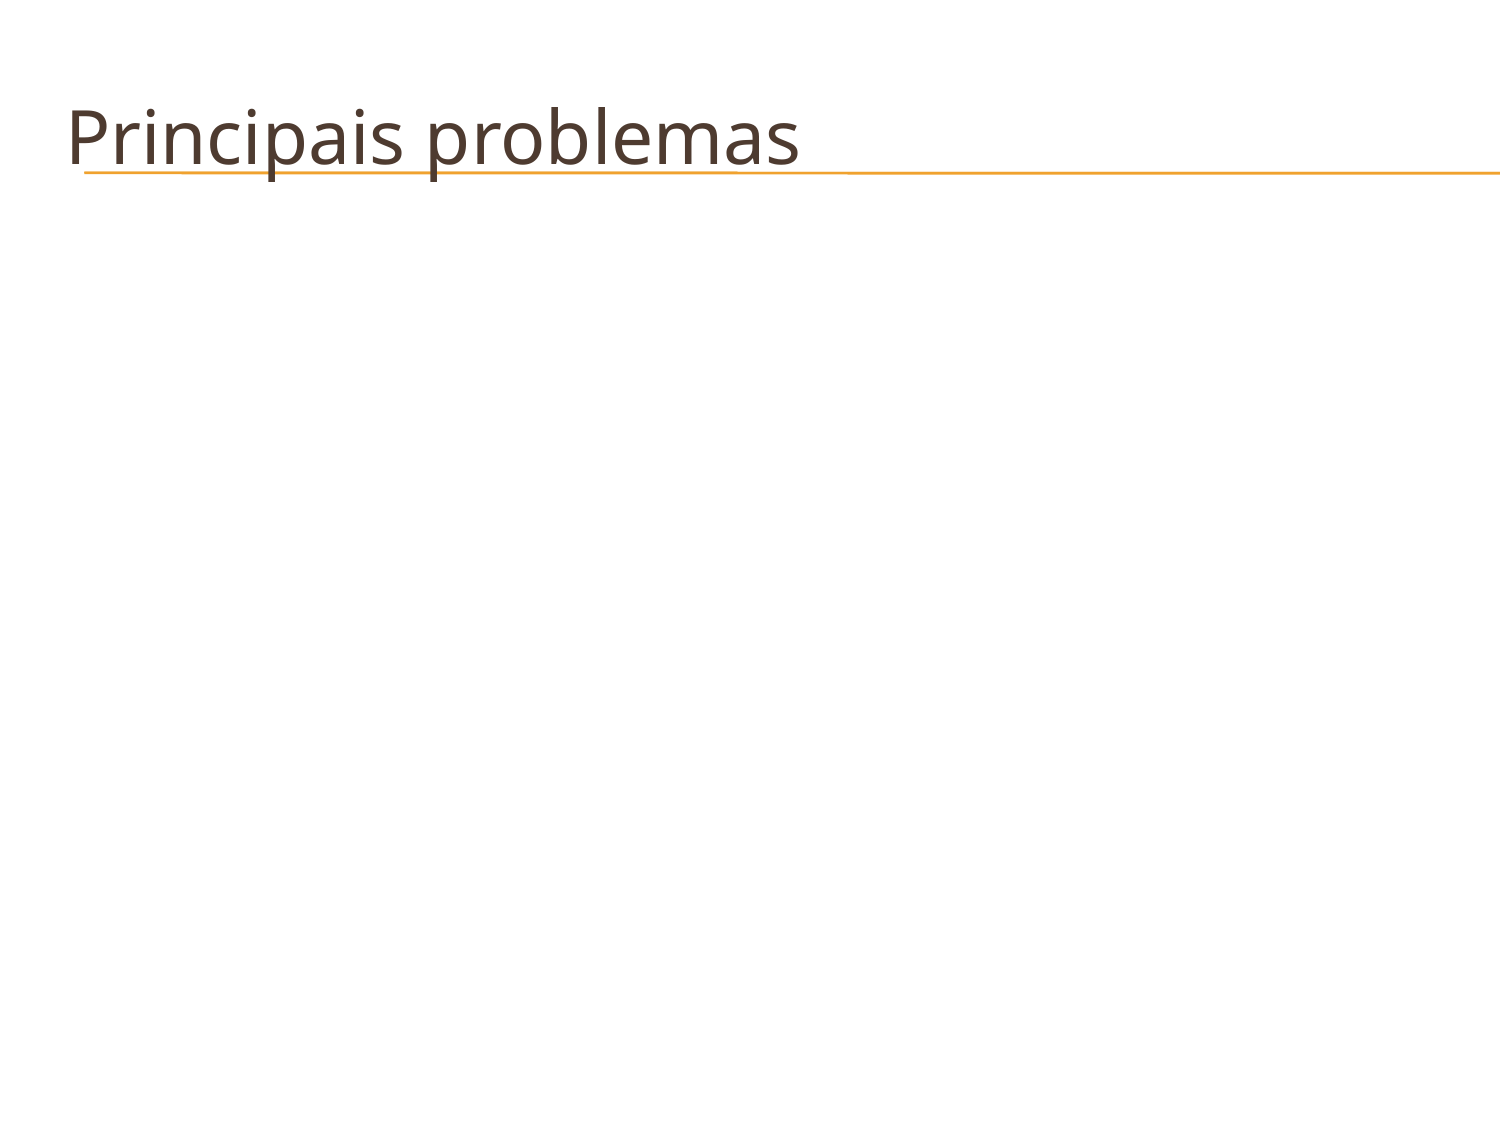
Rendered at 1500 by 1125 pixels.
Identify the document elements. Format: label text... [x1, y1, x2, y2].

title Principais problemas [50, 74, 1476, 286]
